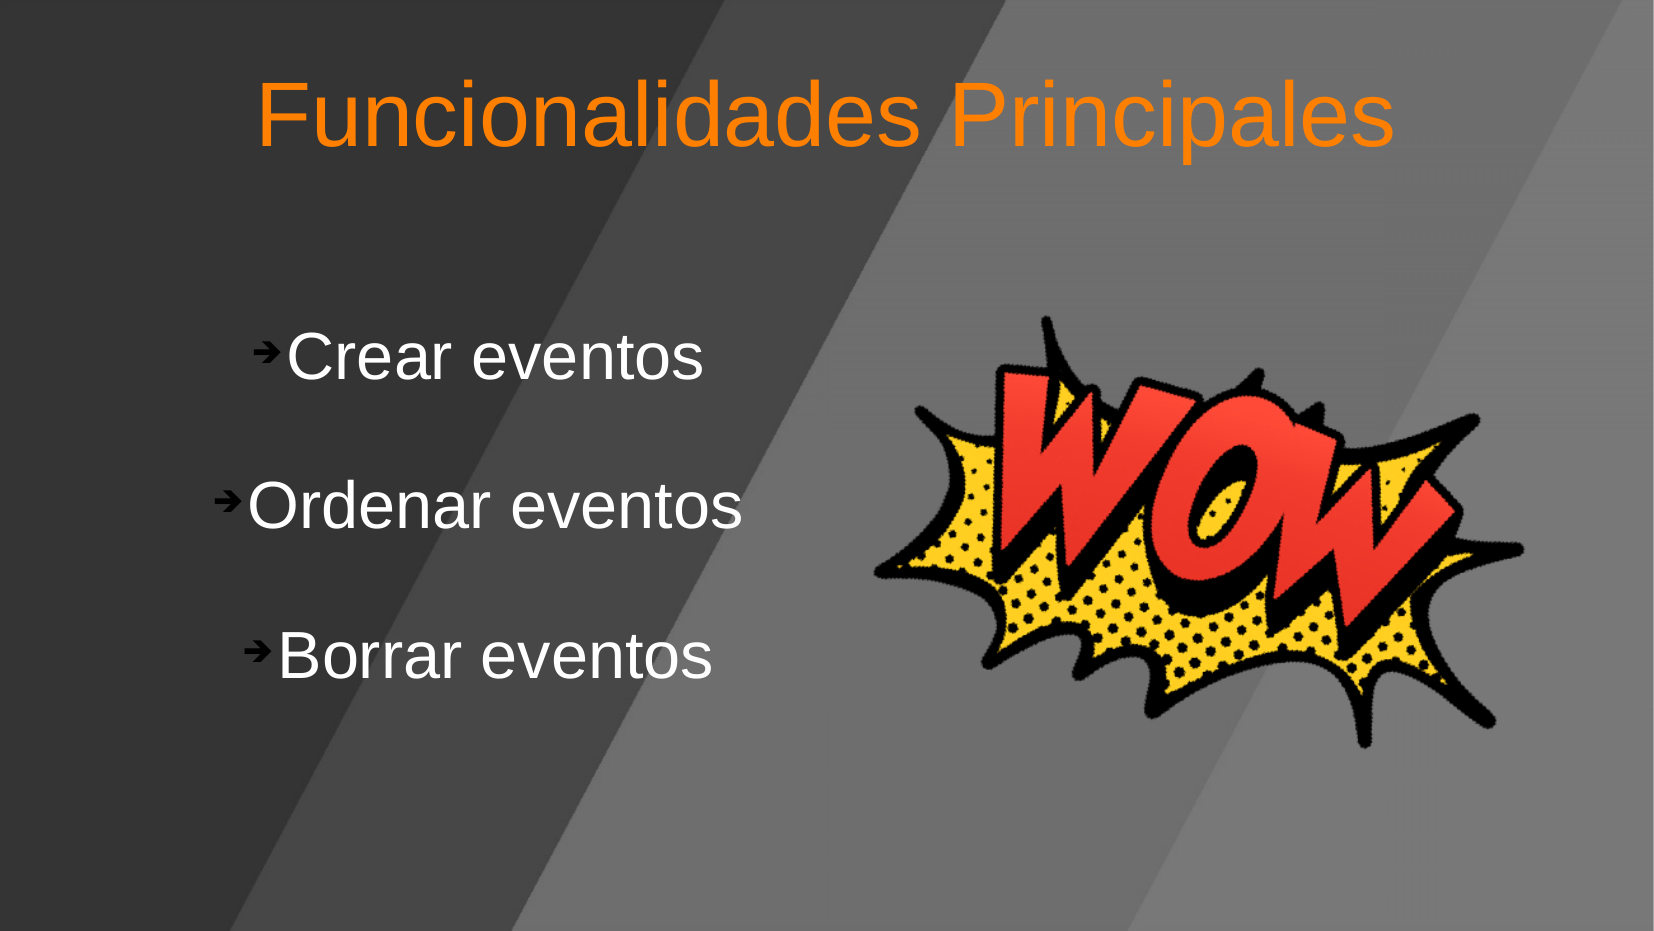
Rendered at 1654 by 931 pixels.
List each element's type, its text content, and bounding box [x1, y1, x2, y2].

title Funcionalidades Principales [82, 37, 1571, 193]
subtitle Crear eventos Ordenar eventos Borrar eventos [0, 236, 970, 776]
picture [0, 0, 1654, 931]
